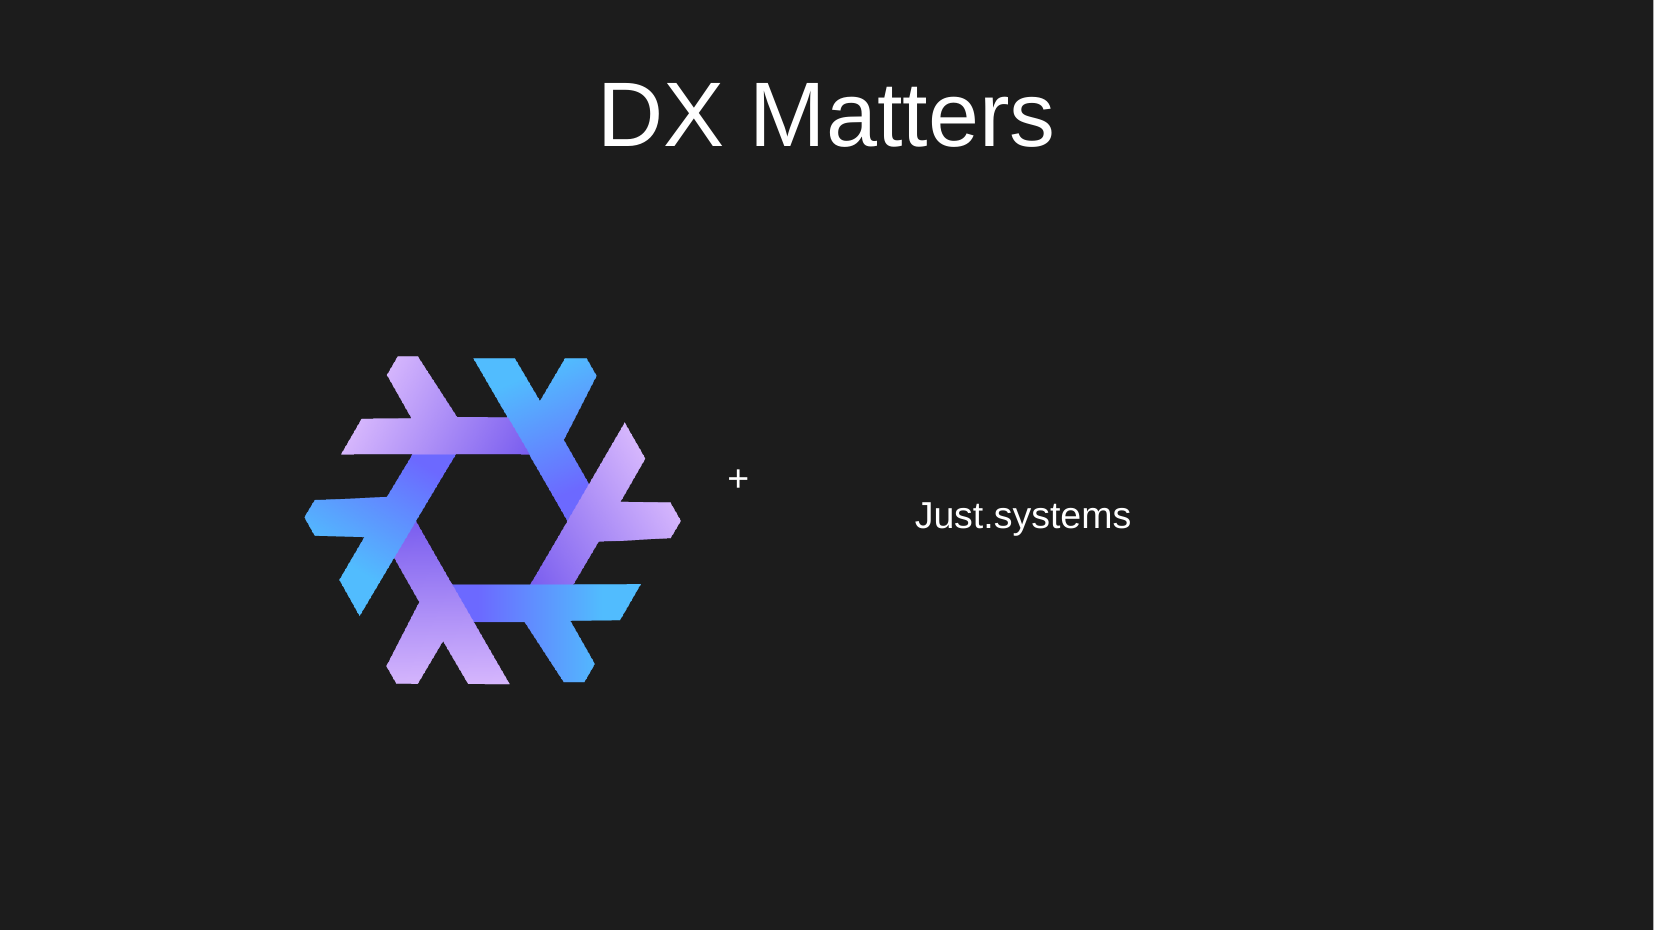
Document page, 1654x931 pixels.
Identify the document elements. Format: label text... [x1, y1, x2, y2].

text_box + [712, 450, 788, 526]
title DX Matters [82, 37, 1571, 193]
text_box Just.systems [900, 487, 1276, 563]
picture [300, 329, 684, 713]
